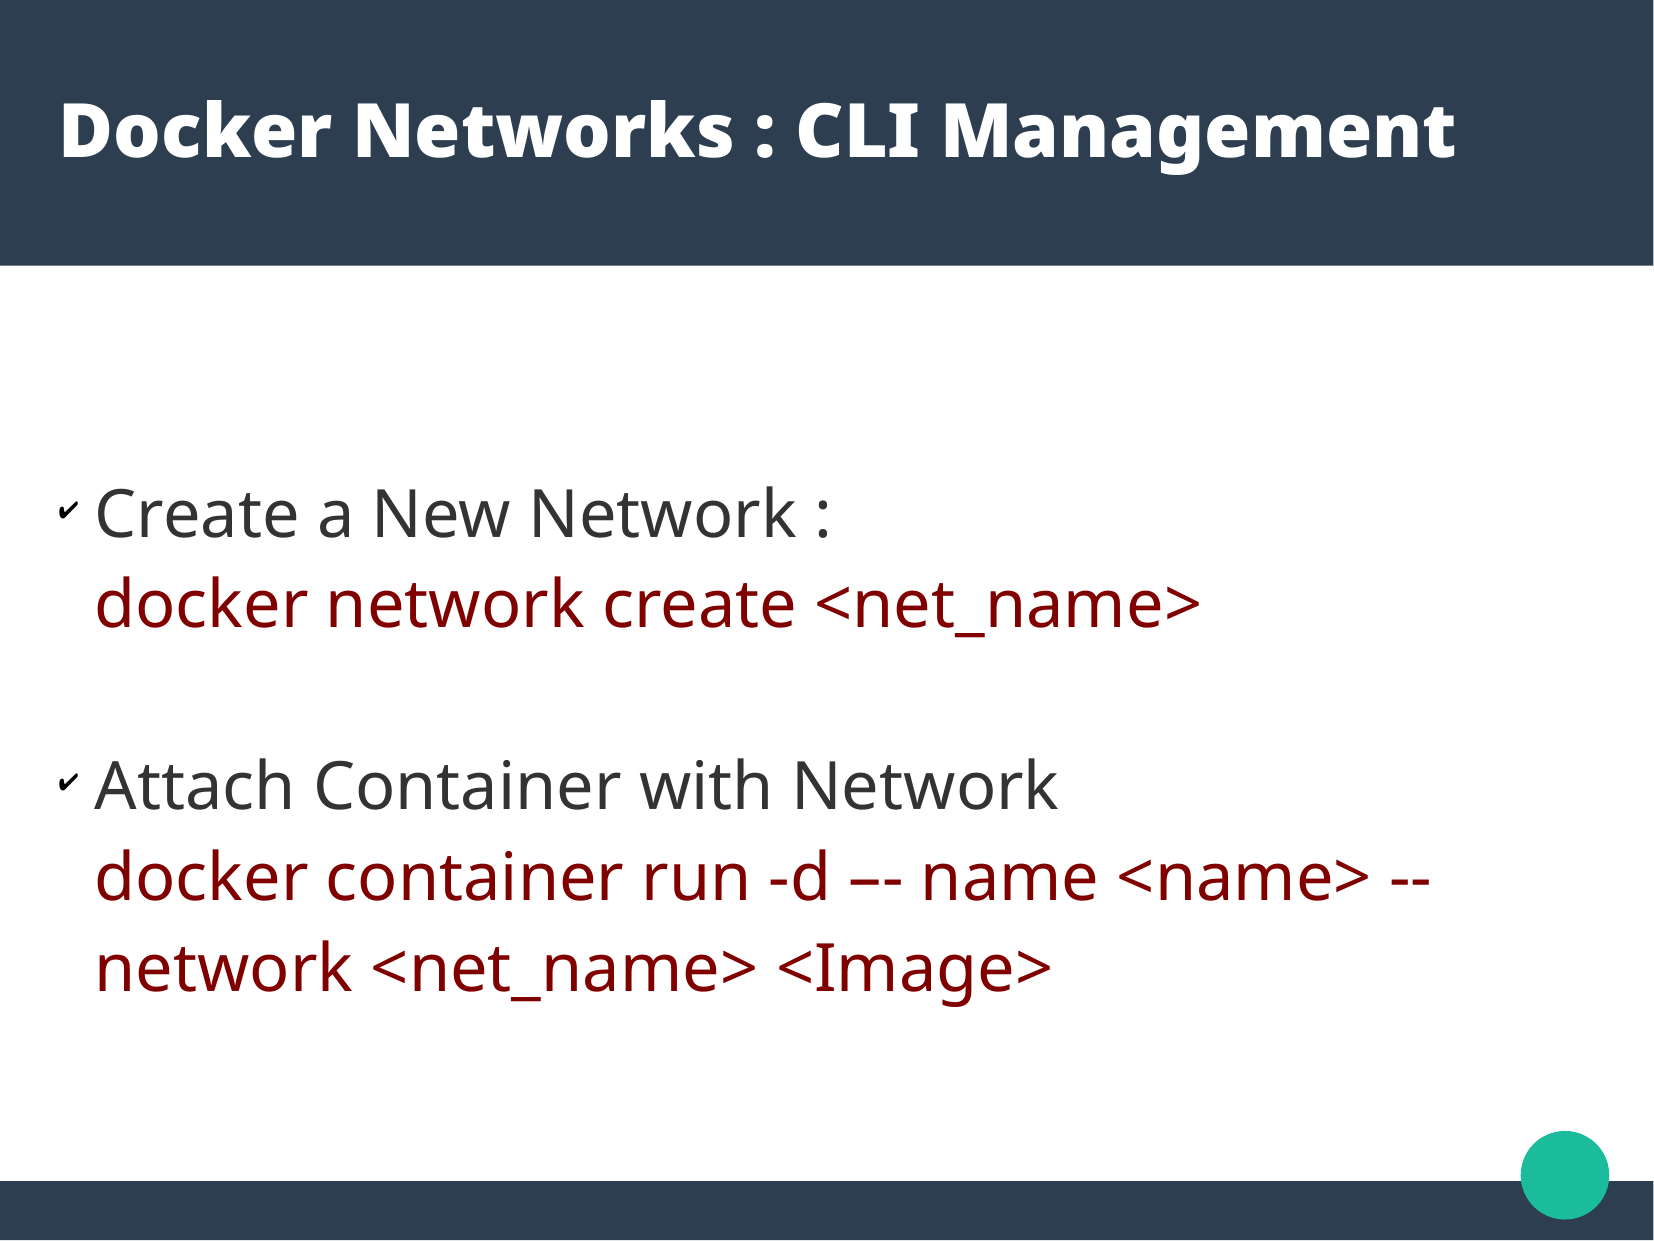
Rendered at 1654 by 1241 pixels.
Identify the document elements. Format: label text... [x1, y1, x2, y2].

subtitle Create a New Network : docker network create <net_name> Attach Container with Network docker container run -d –- name <name> --network <net_name> <Image> [59, 291, 1595, 1186]
title Docker Networks : CLI Management [59, 40, 1595, 216]
